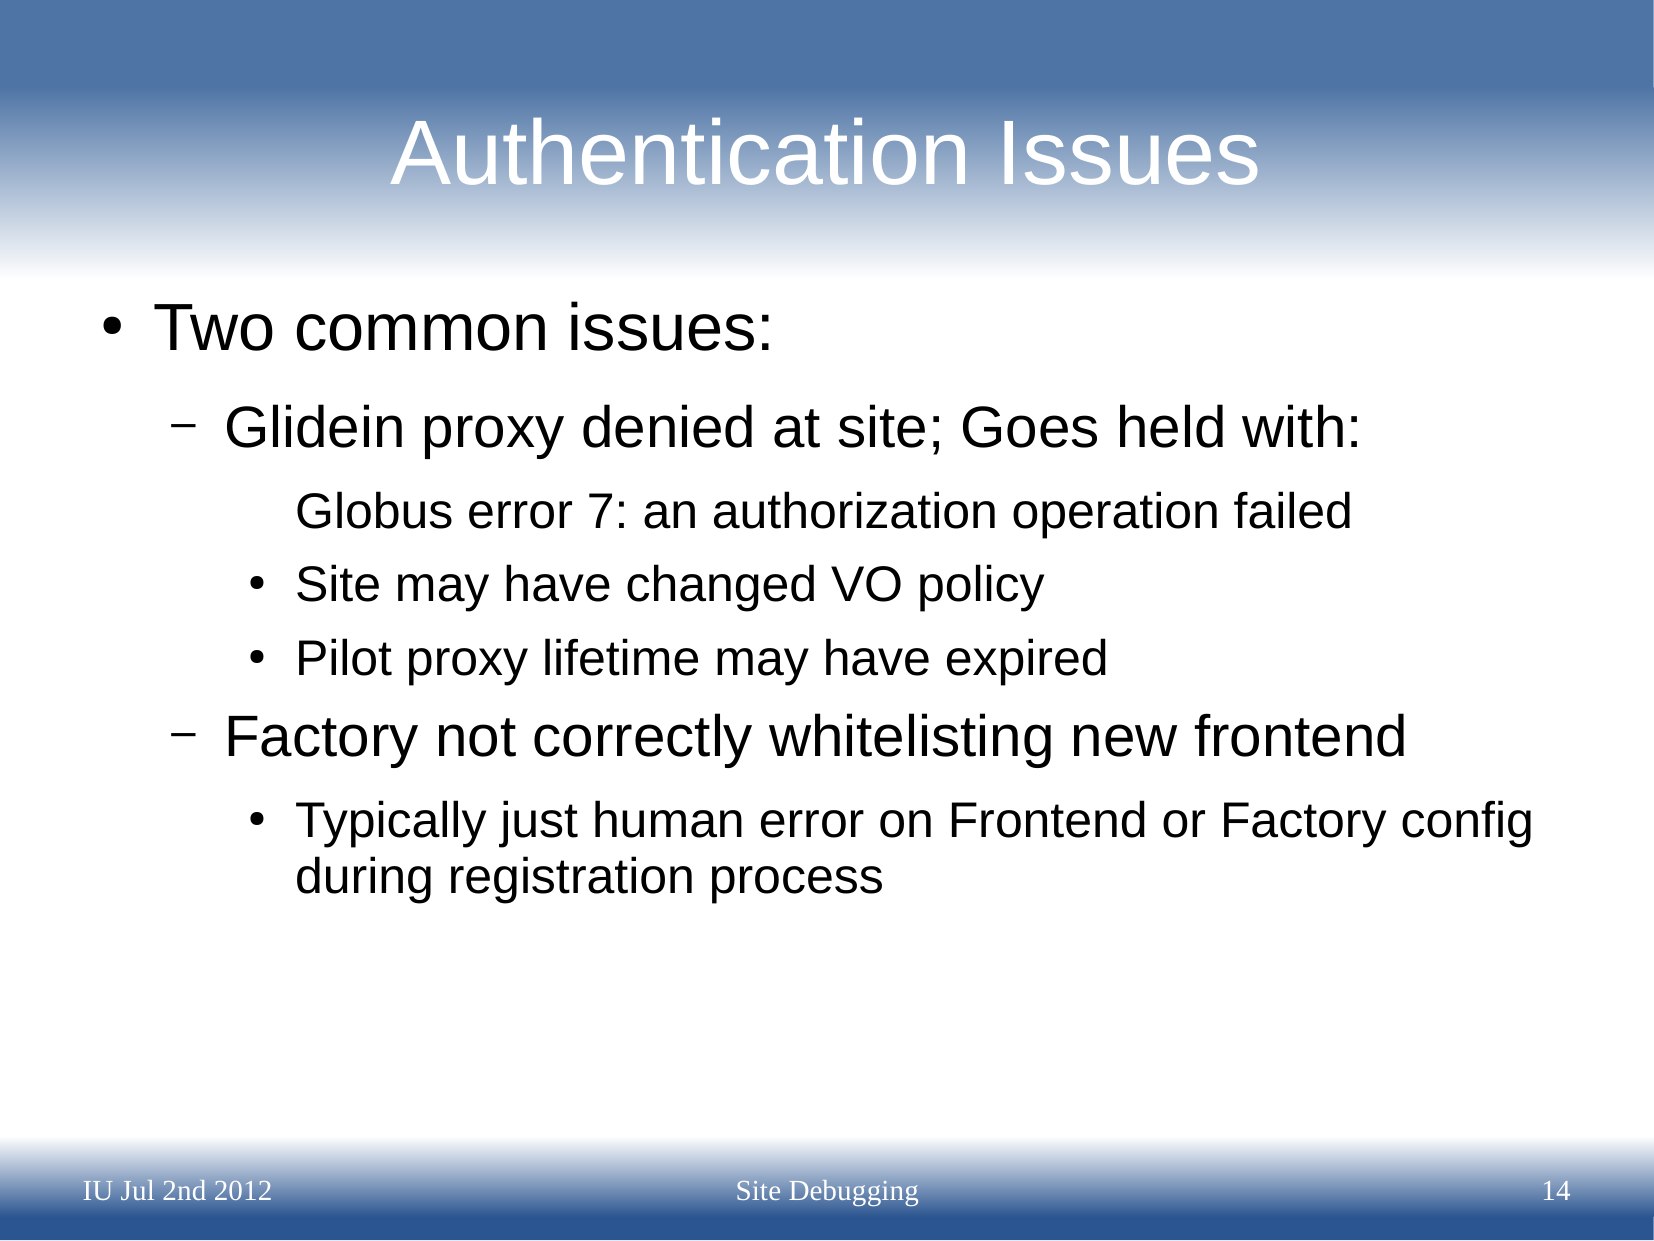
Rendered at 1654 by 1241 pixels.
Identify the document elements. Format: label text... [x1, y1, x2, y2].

title Authentication Issues [82, 49, 1571, 257]
list Two common issues: Glidein proxy denied at site; Goes held with: Globus error 7: an authorization operation failed Site may have changed VO policy Pilot proxy lifetime may have expired Factory not correctly whitelisting new frontend Typically just human error on Frontend or Factory config during registration process [82, 290, 1571, 1109]
